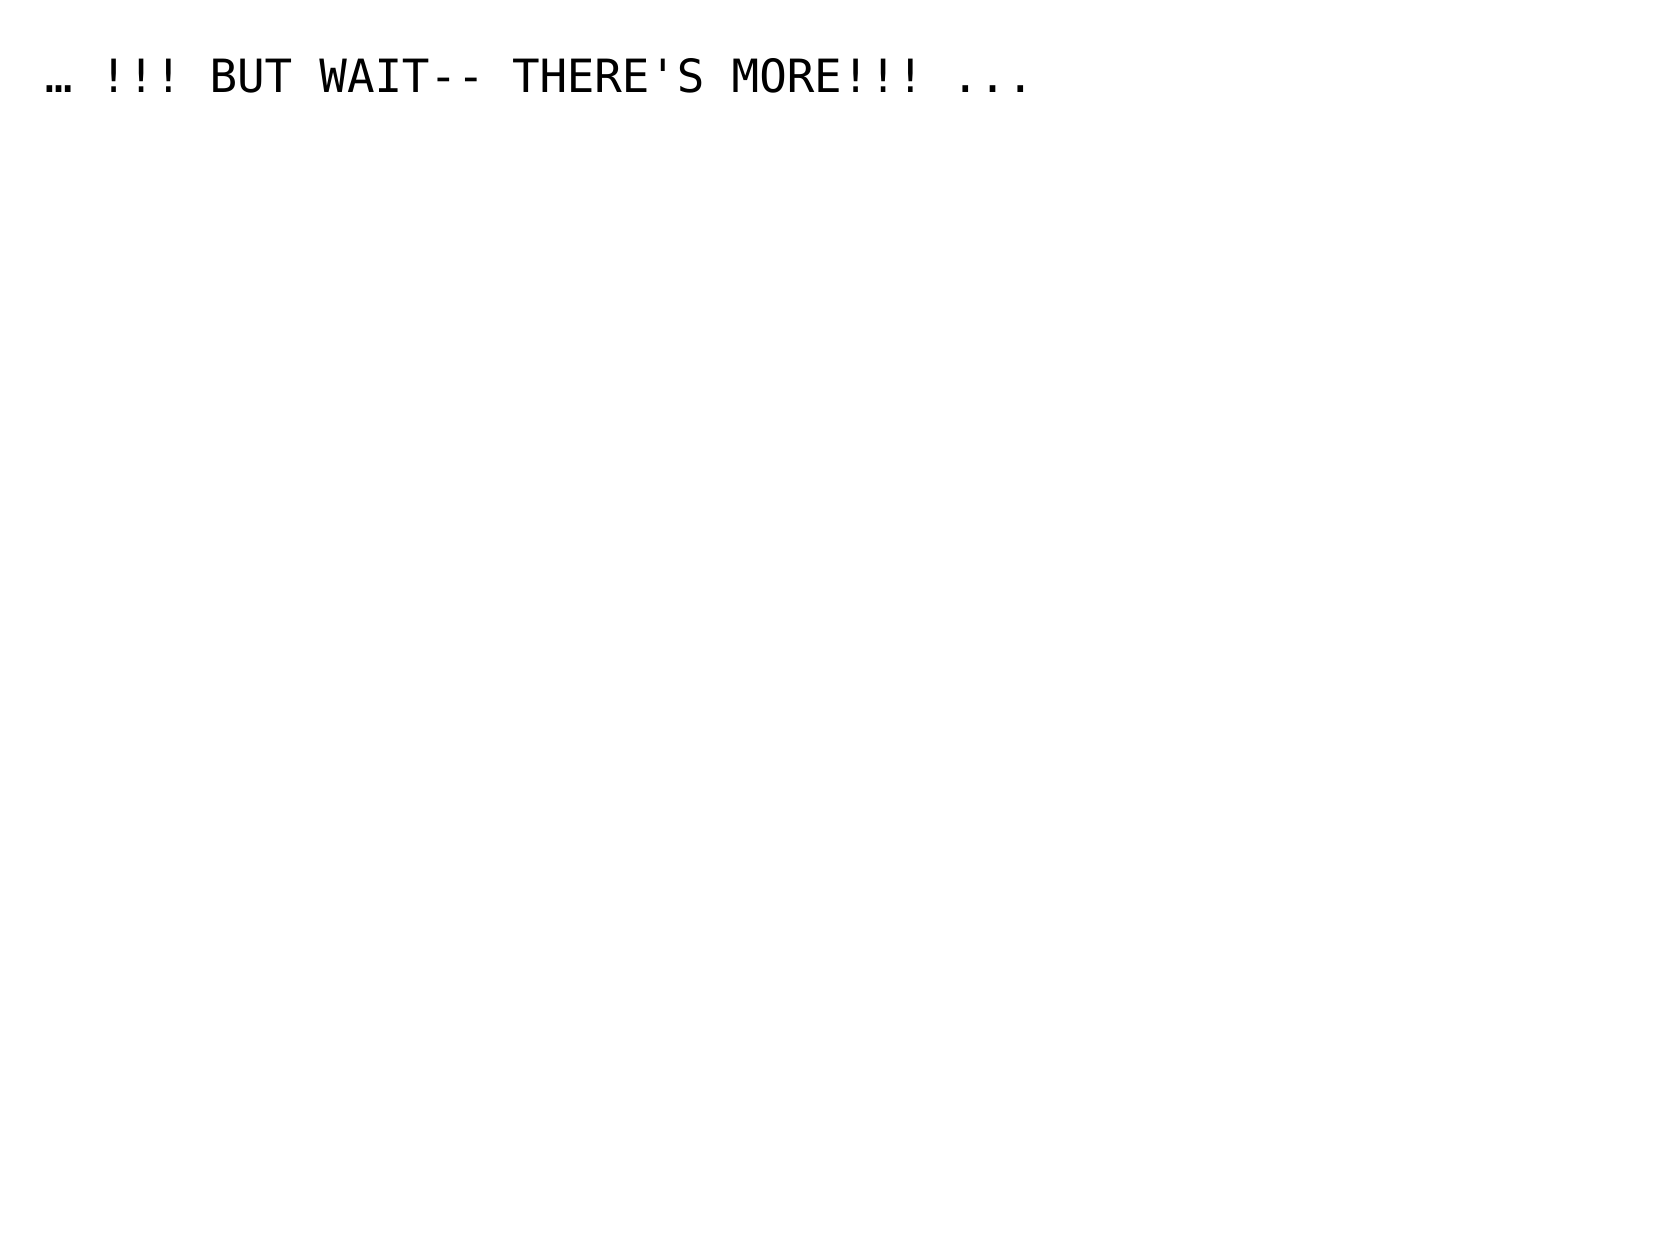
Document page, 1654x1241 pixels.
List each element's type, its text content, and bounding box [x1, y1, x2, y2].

text_box … !!! BUT WAIT-- THERE'S MORE!!! ... [30, 42, 1620, 226]
